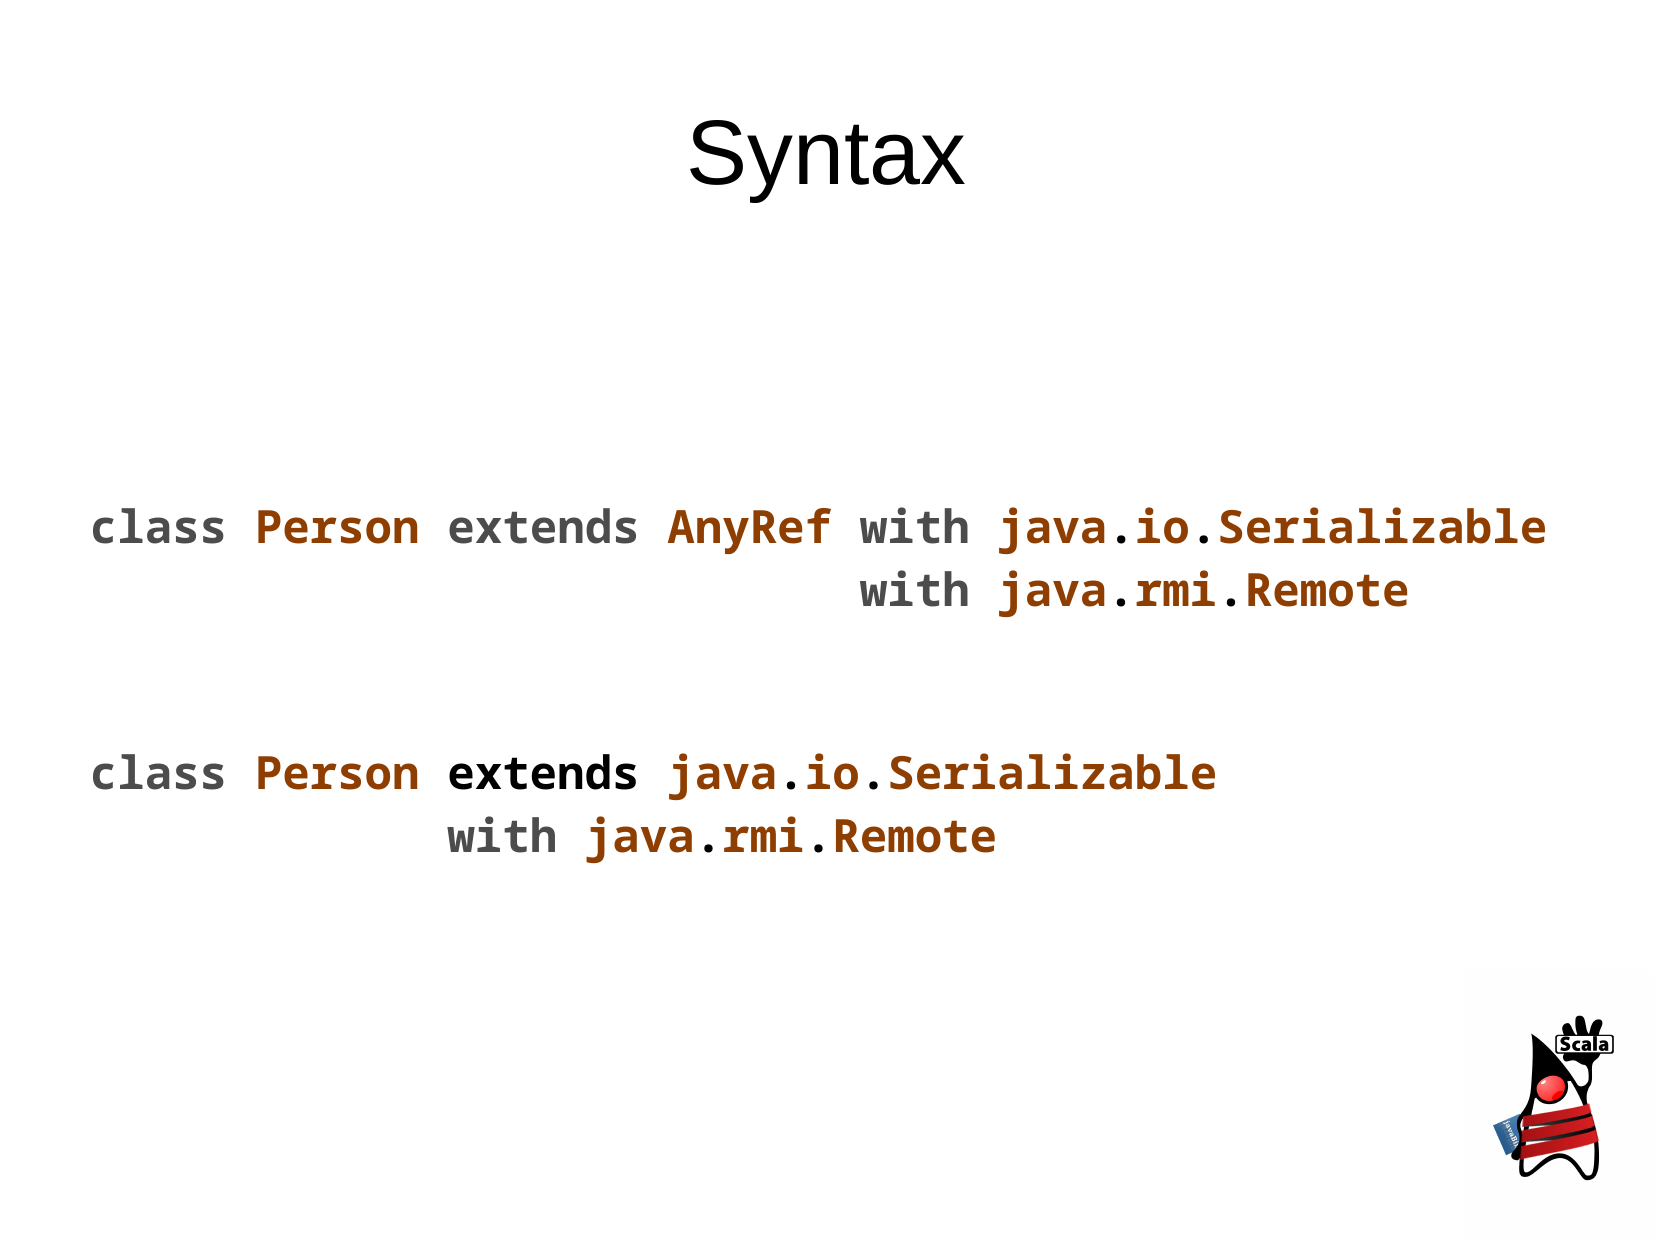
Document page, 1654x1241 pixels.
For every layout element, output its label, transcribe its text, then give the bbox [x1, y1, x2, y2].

title Syntax [82, 56, 1571, 250]
text_box class Person extends java.io.Serializable with java.rmi.Remote [75, 733, 1654, 863]
text_box class Person extends AnyRef with java.io.Serializable with java.rmi.Remote [75, 487, 1613, 617]
picture [1462, 969, 1654, 1241]
